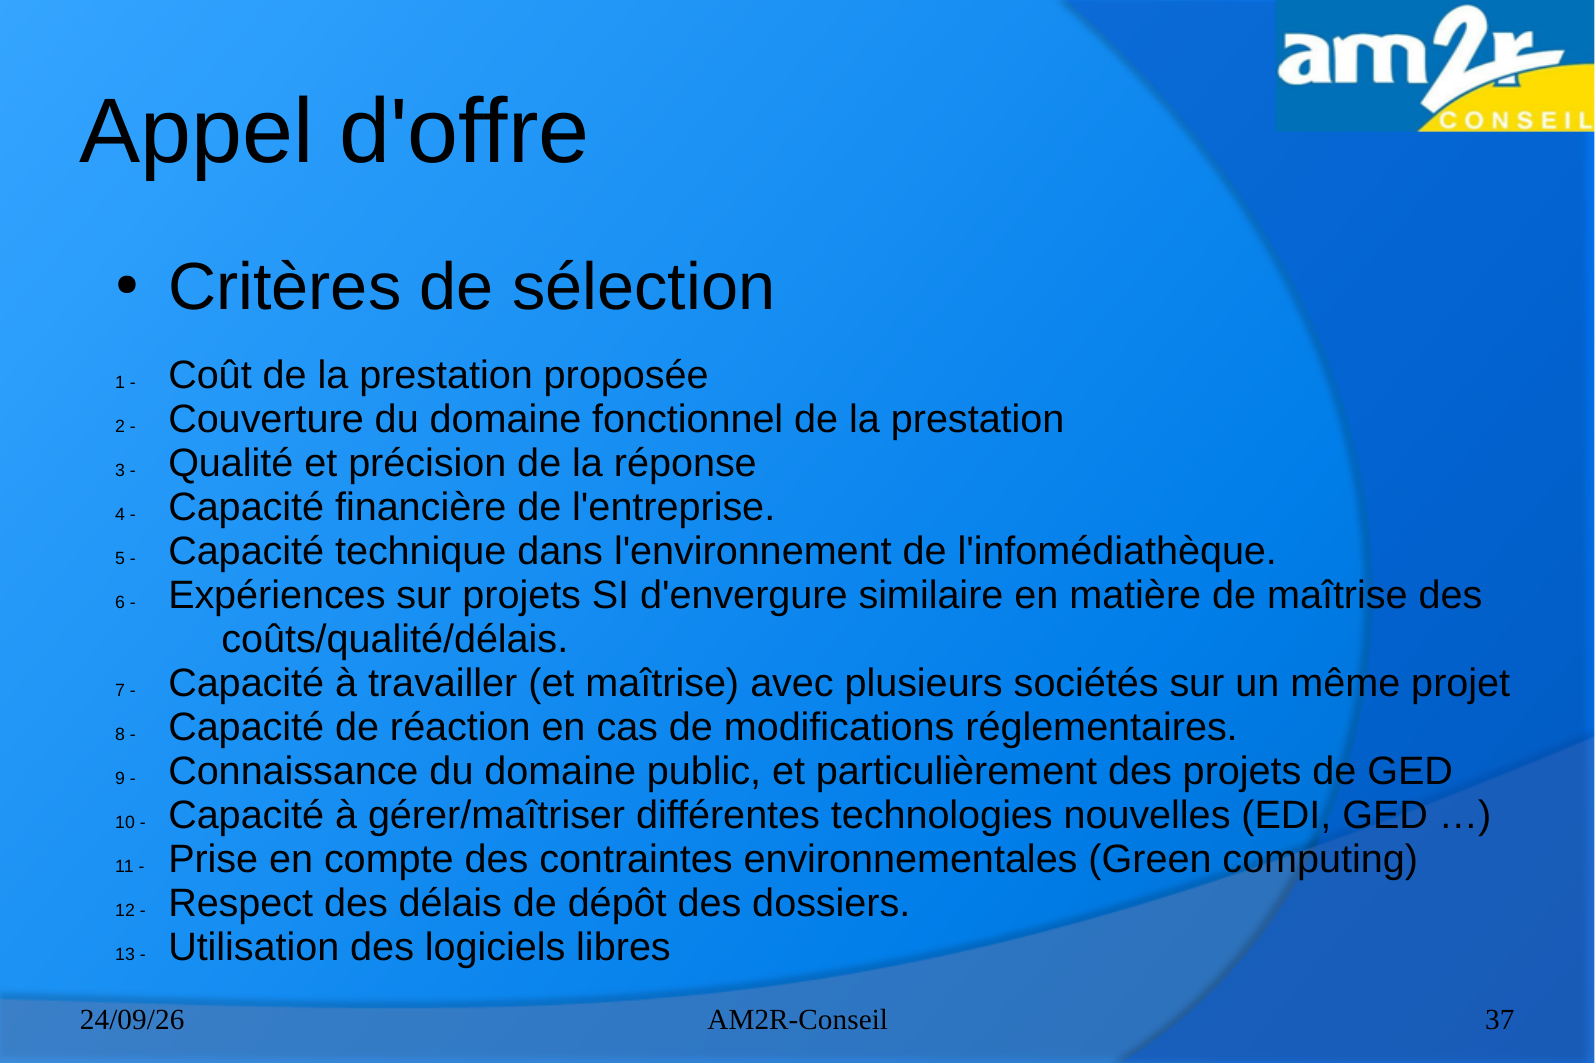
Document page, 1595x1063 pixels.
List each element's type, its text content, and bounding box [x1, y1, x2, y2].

list Critères de sélection Coût de la prestation proposée Couverture du domaine fonctionnel de la prestation Qualité et précision de la réponse Capacité financière de l'entreprise. Capacité technique dans l'environnement de l'infomédiathèque. Expériences sur projets SI d'envergure similaire en matière de maîtrise des coûts/qualité/délais. Capacité à travailler (et maîtrise) avec plusieurs sociétés sur un même projet Capacité de réaction en cas de modifications réglementaires. Connaissance du domaine public, et particulièrement des projets de GED Capacité à gérer/maîtriser différentes technologies nouvelles (EDI, GED …) Prise en compte des contraintes environnementales (Green computing) Respect des délais de dépôt des dossiers. Utilisation des logiciels libres [79, 248, 1515, 970]
title Appel d'offre [79, 49, 1241, 213]
picture [0, 0, 1595, 1063]
